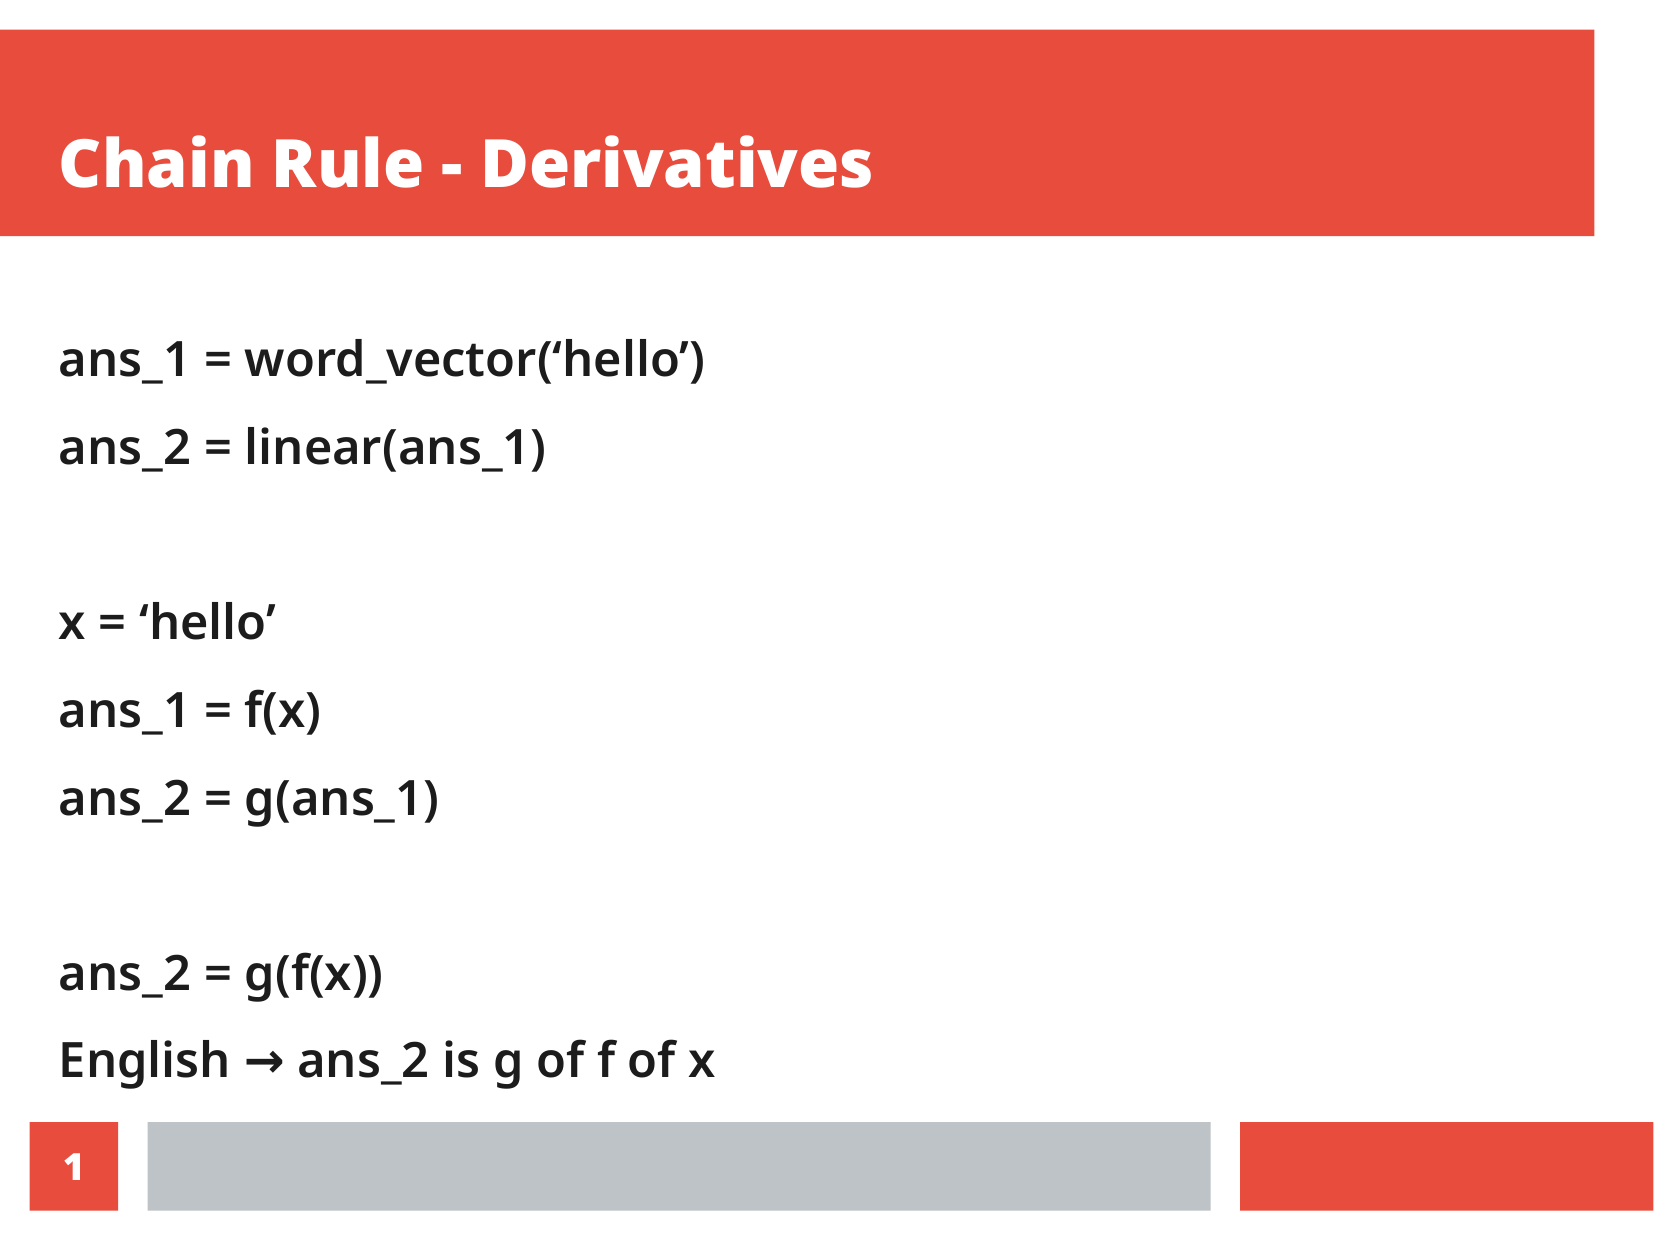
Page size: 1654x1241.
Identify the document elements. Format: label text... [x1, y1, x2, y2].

list ans_1 = word_vector(‘hello’) ans_2 = linear(ans_1) x = ‘hello’ ans_1 = f(x) ans_2 = g(ans_1) ans_2 = g(f(x)) English → ans_2 is g of f of x [59, 324, 1565, 1093]
title Chain Rule - Derivatives [59, 59, 1595, 207]
